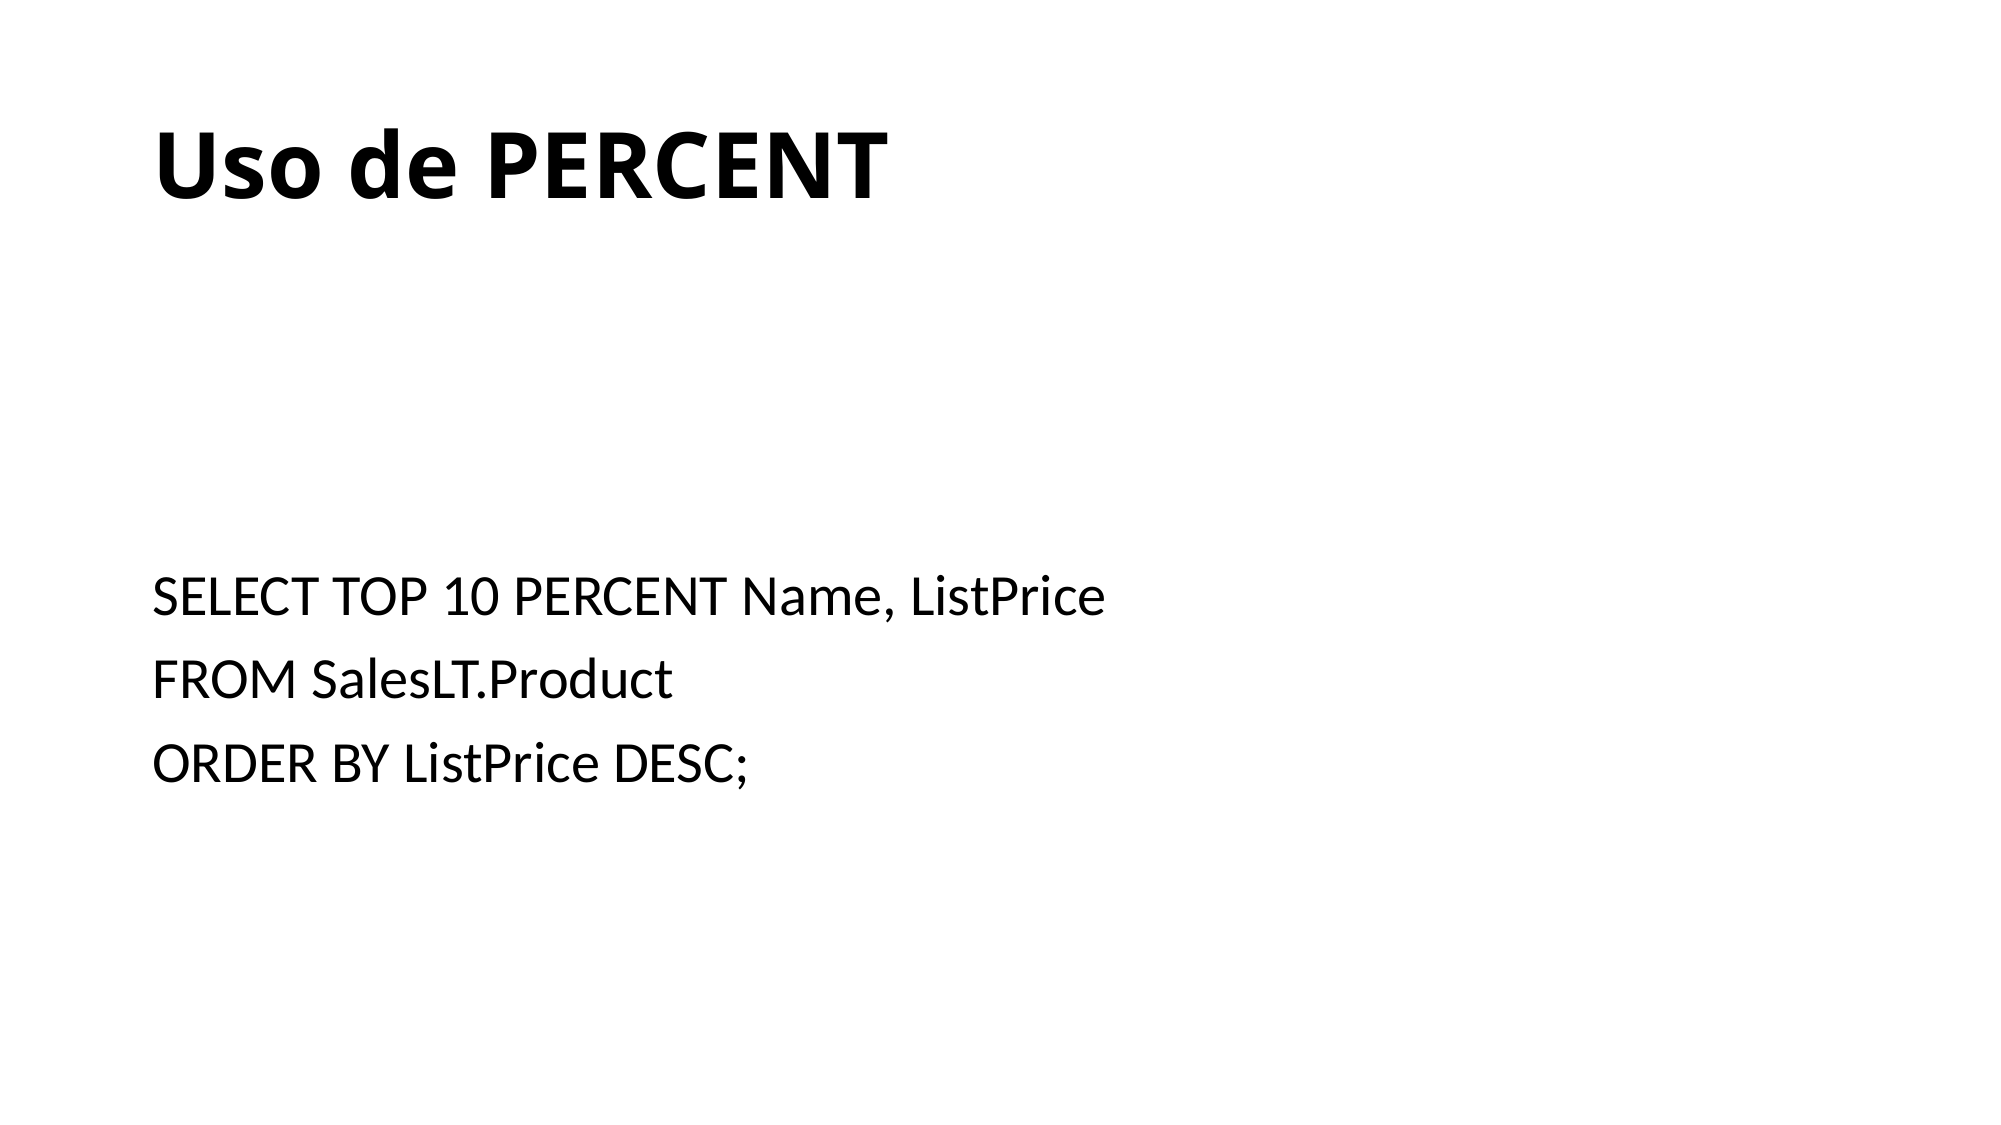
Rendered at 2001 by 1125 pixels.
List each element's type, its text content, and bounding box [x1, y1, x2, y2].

list SELECT TOP 10 PERCENT Name, ListPrice FROM SalesLT.Product ORDER BY ListPrice DESC; [137, 299, 1863, 1014]
title Uso de PERCENT [137, 59, 1863, 278]
